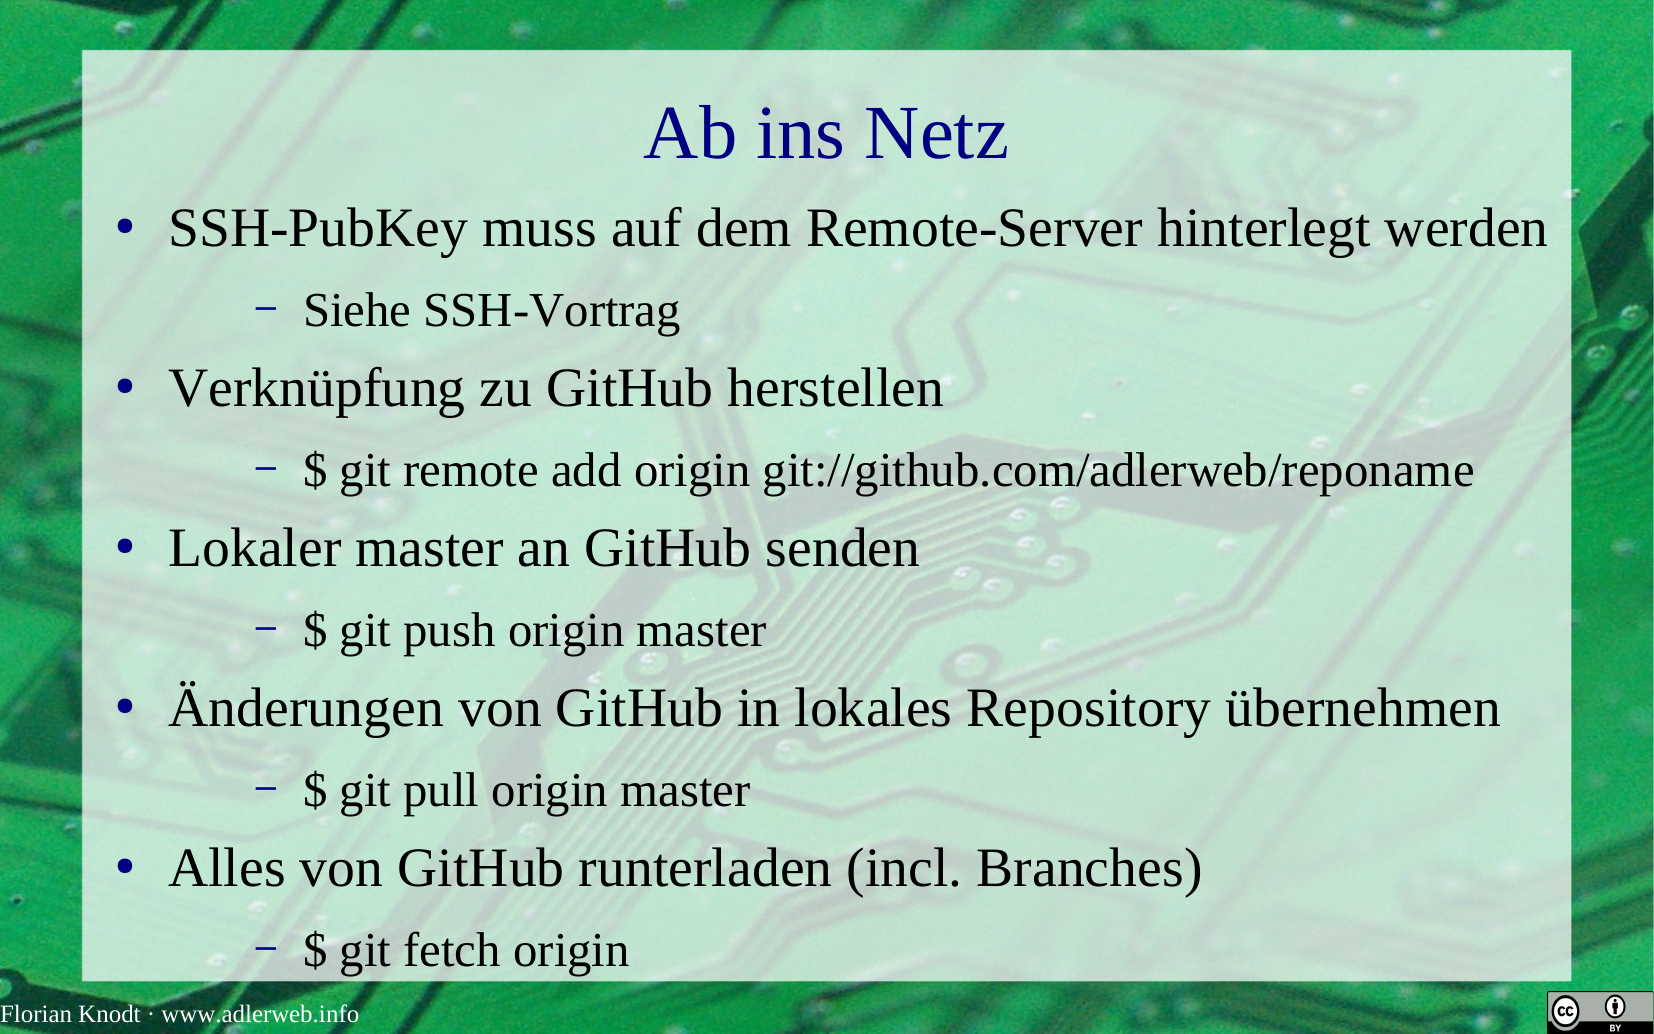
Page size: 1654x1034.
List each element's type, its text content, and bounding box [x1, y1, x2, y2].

list SSH-PubKey muss auf dem Remote-Server hinterlegt werden Siehe SSH-Vortrag Verknüpfung zu GitHub herstellen $ git remote add origin git://github.com/adlerweb/reponame Lokaler master an GitHub senden $ git push origin master Änderungen von GitHub in lokales Repository übernehmen $ git pull origin master Alles von GitHub runterladen (incl. Branches) $ git fetch origin [82, 196, 1571, 980]
picture [0, 0, 1654, 1034]
title Ab ins Netz [82, 46, 1571, 196]
